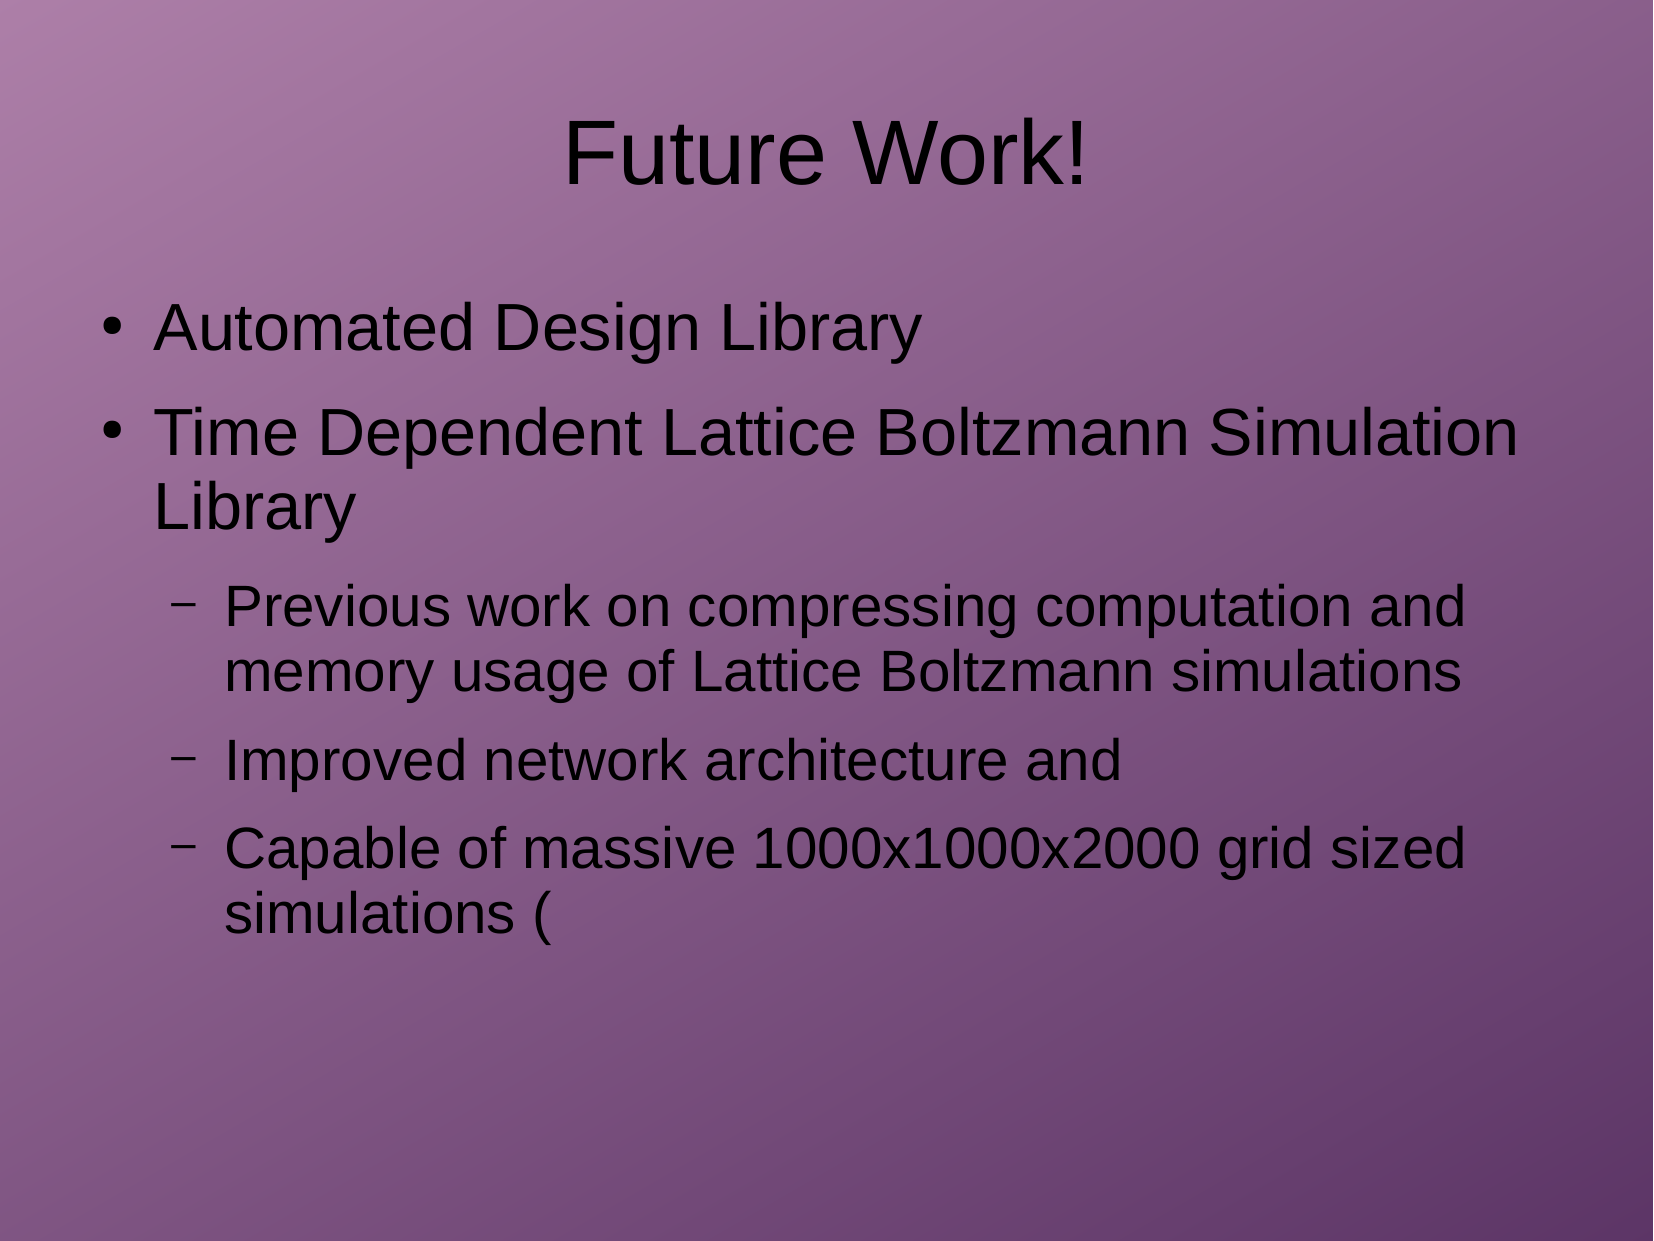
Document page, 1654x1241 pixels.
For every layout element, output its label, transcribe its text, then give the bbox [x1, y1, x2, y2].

list Automated Design Library Time Dependent Lattice Boltzmann Simulation Library Previous work on compressing computation and memory usage of Lattice Boltzmann simulations Improved network architecture and Capable of massive 1000x1000x2000 grid sized simulations ( [82, 290, 1571, 1010]
title Future Work! [82, 49, 1571, 257]
